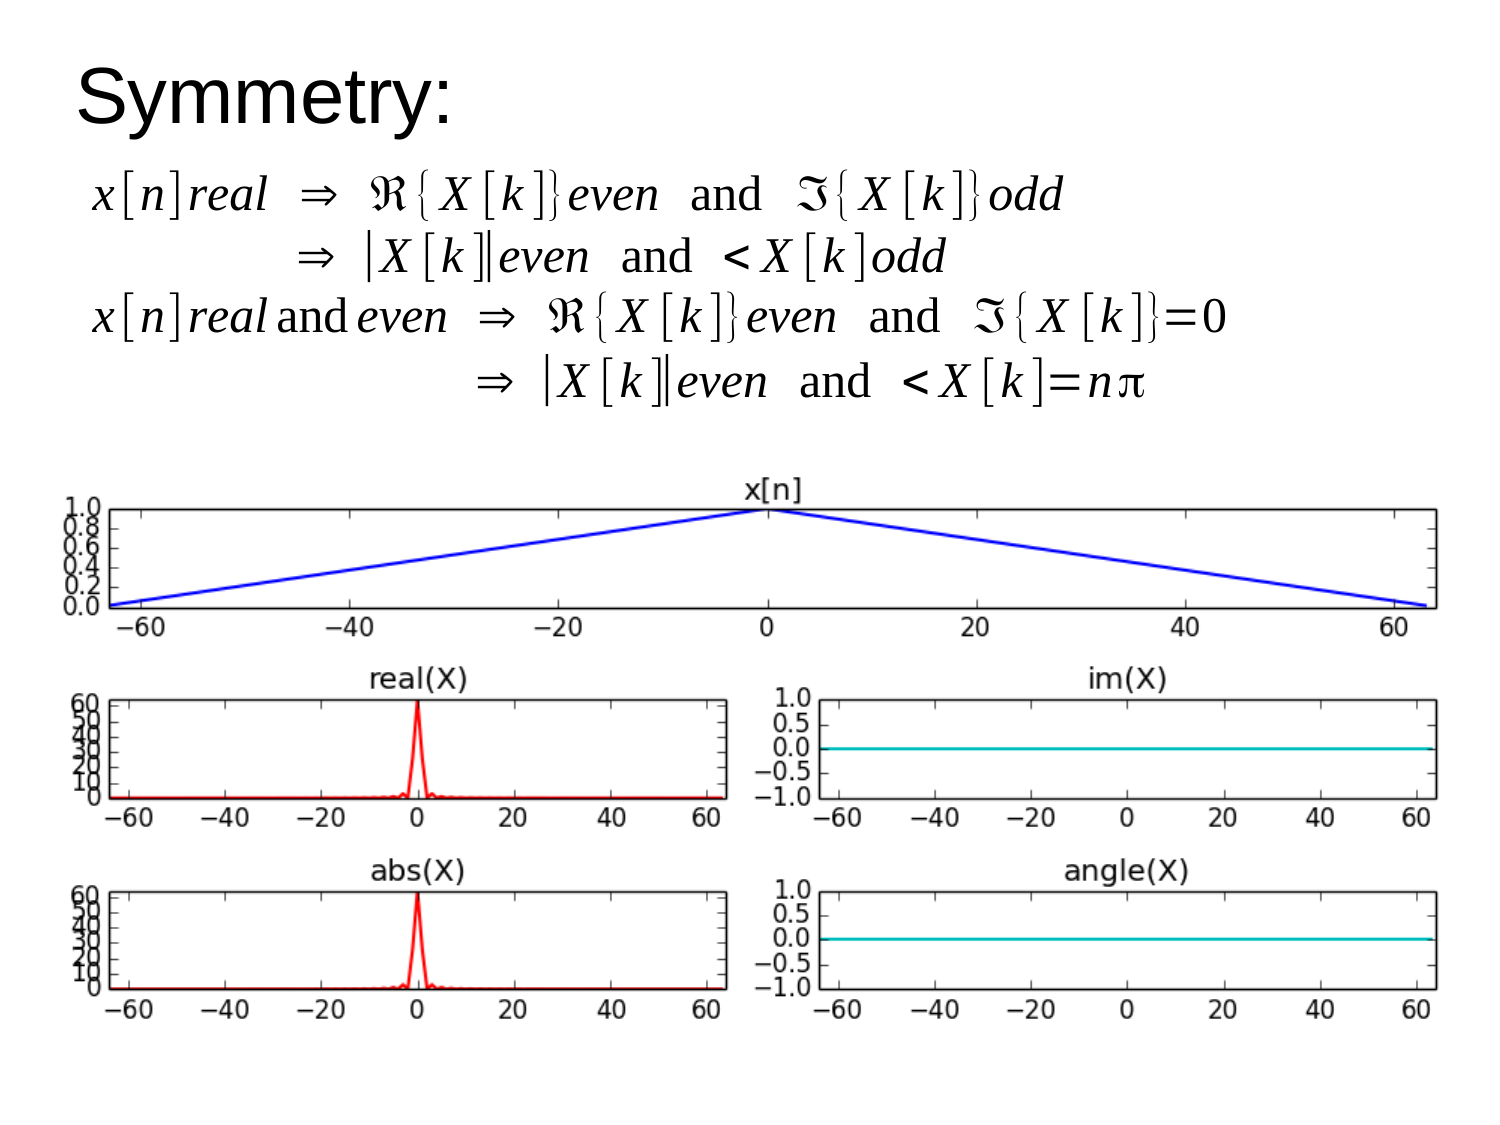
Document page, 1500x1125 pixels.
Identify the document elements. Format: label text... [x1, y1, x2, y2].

chart [83, 163, 1235, 449]
picture [37, 449, 1463, 1050]
title Symmetry: [75, 27, 1425, 165]
